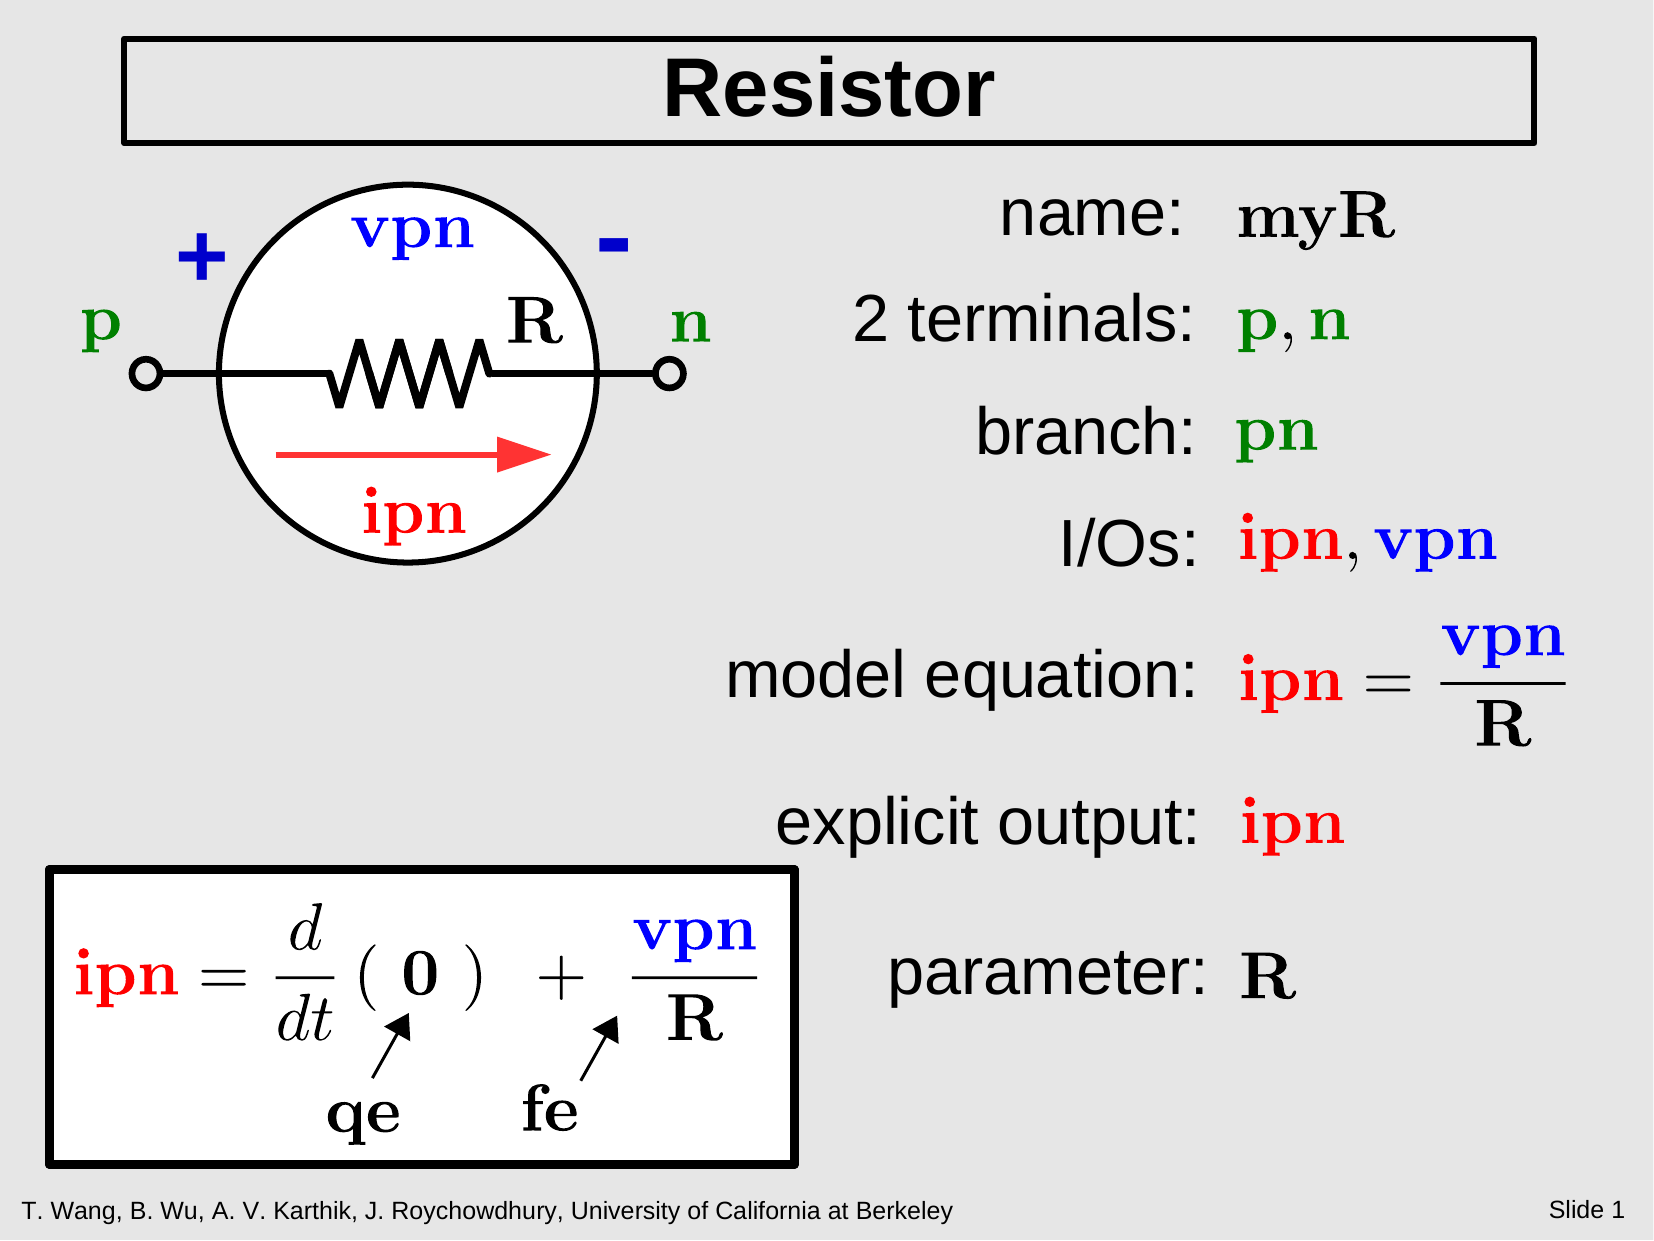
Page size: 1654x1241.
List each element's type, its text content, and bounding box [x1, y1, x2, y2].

text_box branch: [864, 393, 1199, 469]
text_box [1235, 309, 1351, 353]
text_box + [175, 204, 233, 307]
text_box [1237, 625, 1566, 747]
text_box [1237, 512, 1499, 572]
text_box [1238, 952, 1297, 1000]
title Resistor [124, 38, 1535, 144]
text_box [79, 309, 123, 353]
text_box name: [999, 175, 1186, 251]
text_box [669, 311, 712, 342]
text_box I/Os: [947, 505, 1201, 581]
text_box [1233, 419, 1319, 463]
text_box [1239, 796, 1346, 856]
text_box model equation: [614, 637, 1202, 712]
text_box [1235, 191, 1396, 251]
text_box [222, 412, 593, 563]
text_box explicit output: [775, 784, 1204, 859]
text_box parameter: [795, 933, 1211, 1009]
text_box - [595, 172, 660, 328]
picture [128, 336, 687, 412]
text_box [49, 869, 795, 1165]
text_box 2 terminals: [852, 281, 1198, 357]
text_box [222, 184, 594, 344]
